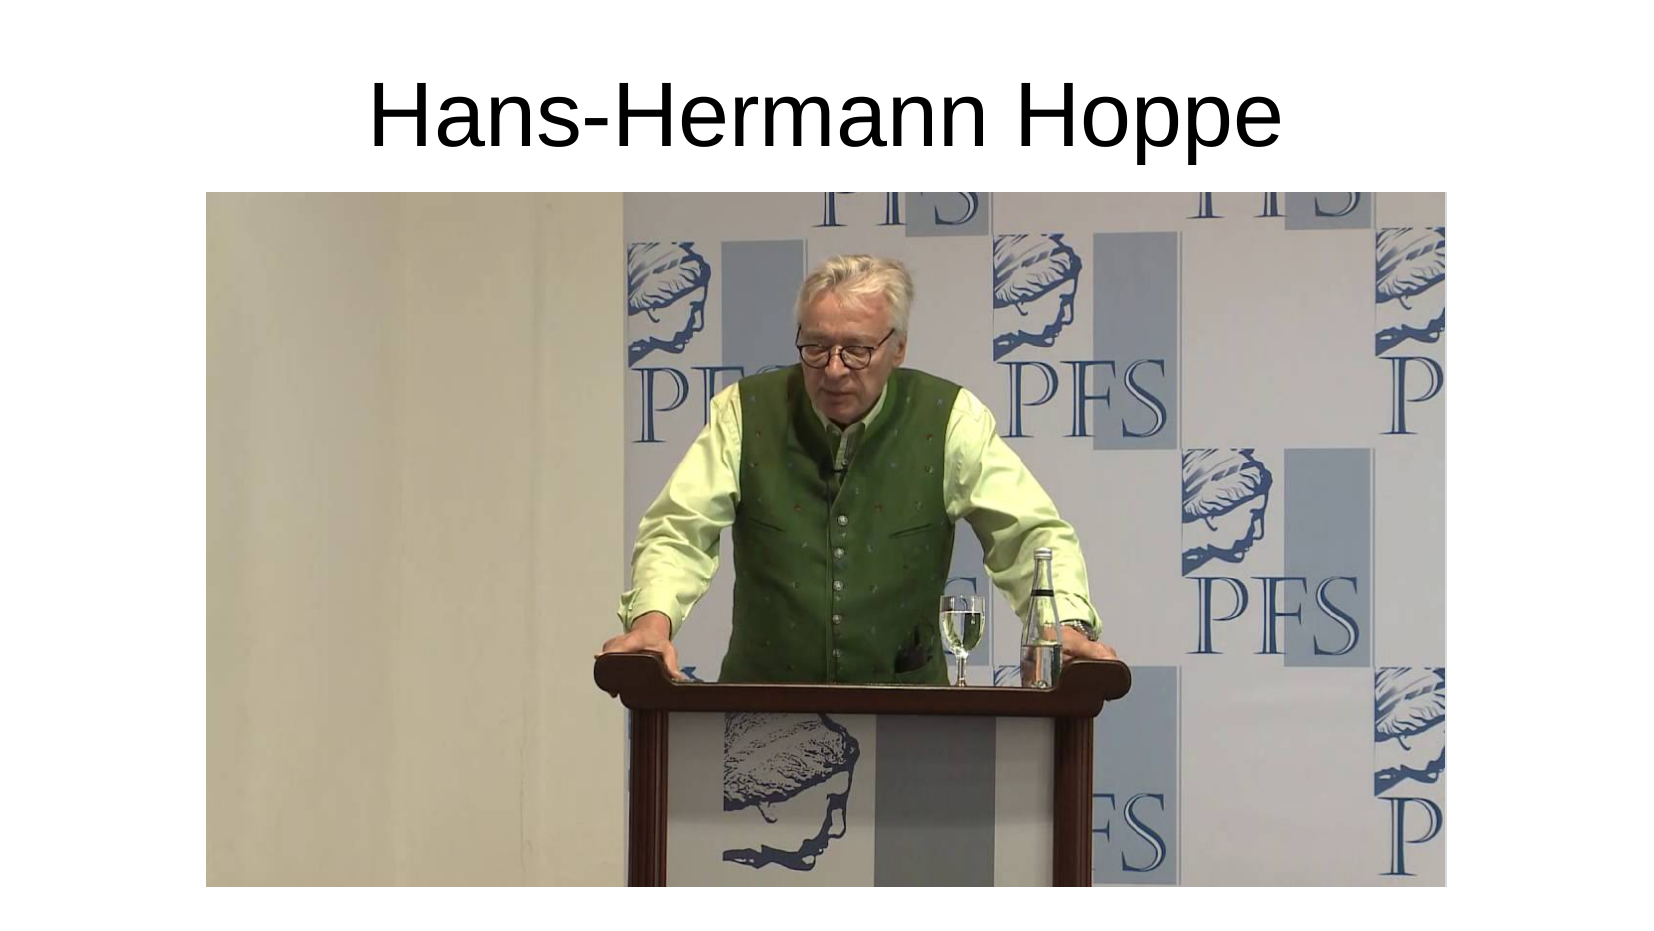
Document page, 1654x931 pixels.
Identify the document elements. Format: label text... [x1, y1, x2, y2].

picture [206, 192, 1447, 887]
title Hans-Hermann Hoppe [82, 37, 1571, 193]
